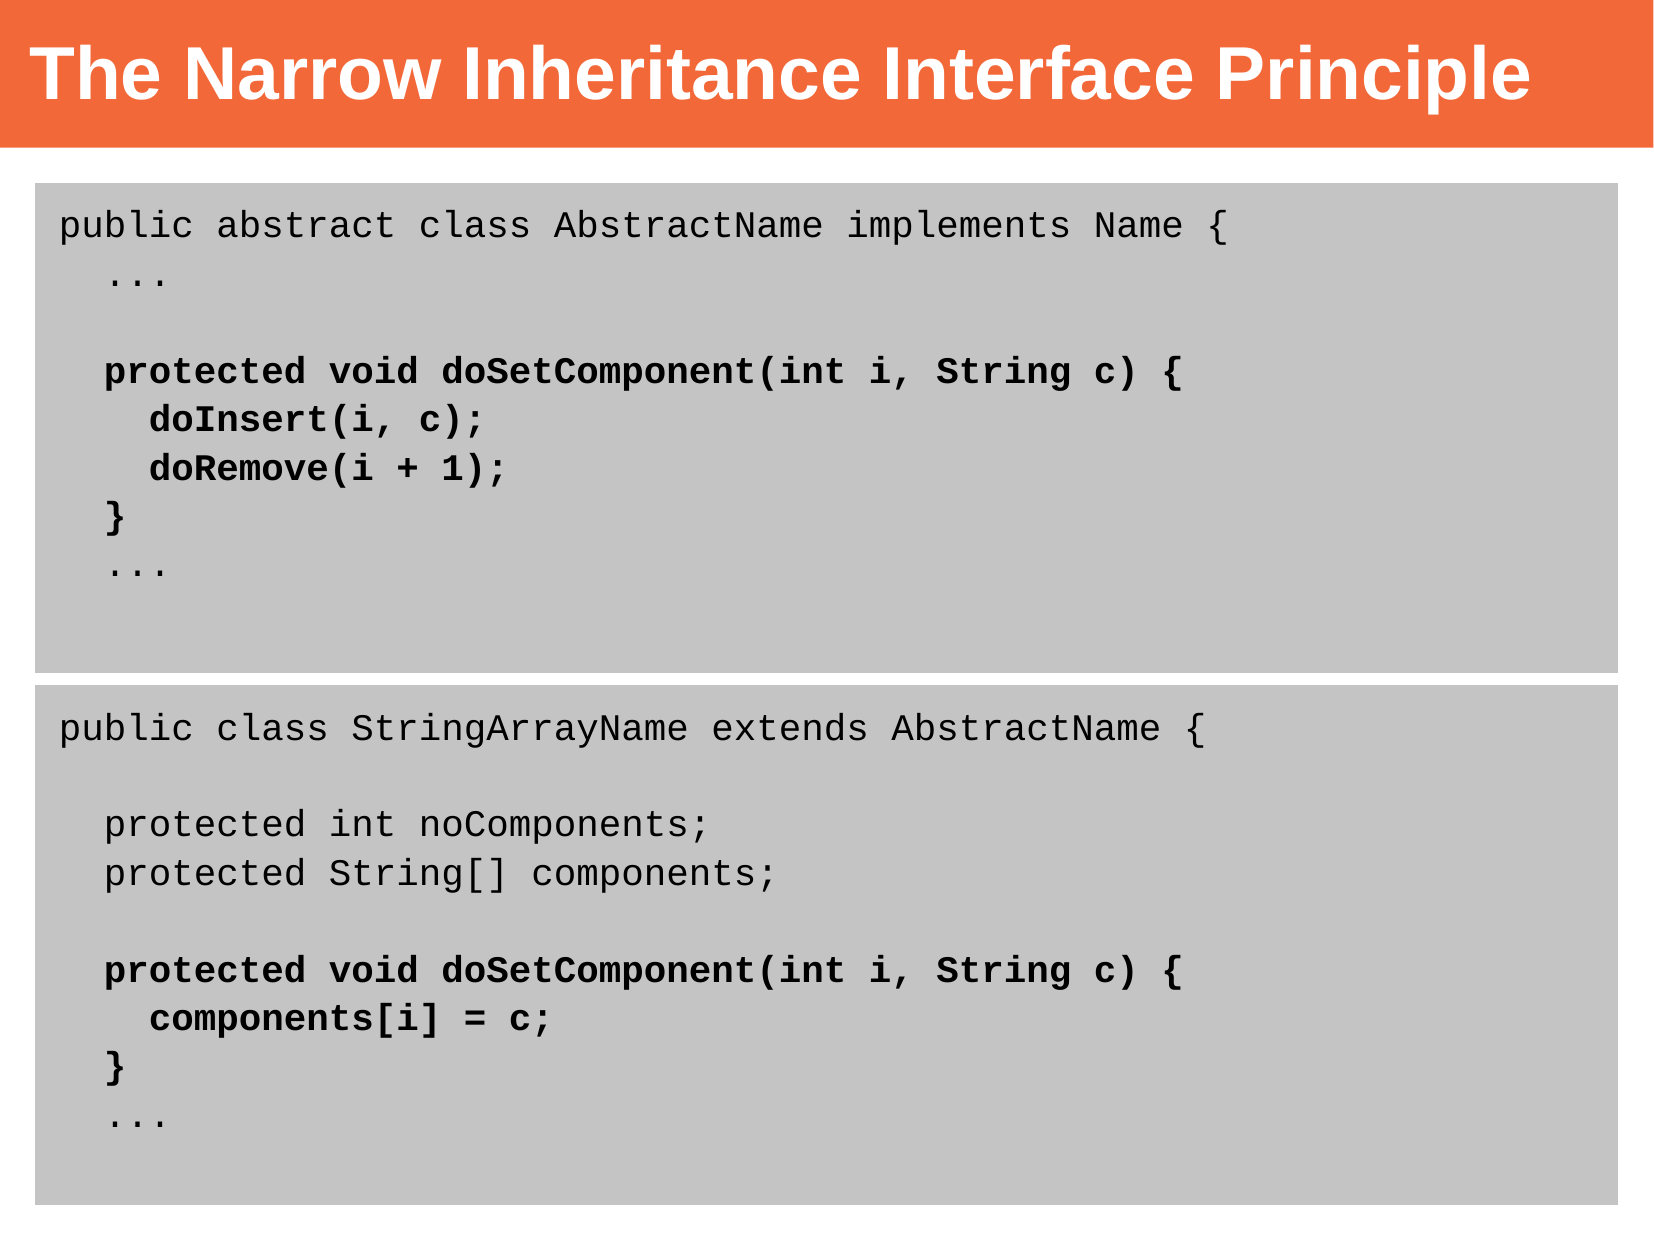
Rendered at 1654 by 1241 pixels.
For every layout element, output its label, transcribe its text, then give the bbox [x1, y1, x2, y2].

title The Narrow Inheritance Interface Principle [0, 0, 1654, 148]
list public class StringArrayName extends AbstractName { protected int noComponents; protected String[] components; protected void doSetComponent(int i, String c) { components[i] = c; } ... [29, 679, 1625, 1211]
list public abstract class AbstractName implements Name { ... protected void doSetComponent(int i, String c) { doInsert(i, c); doRemove(i + 1); } ... [29, 177, 1625, 673]
